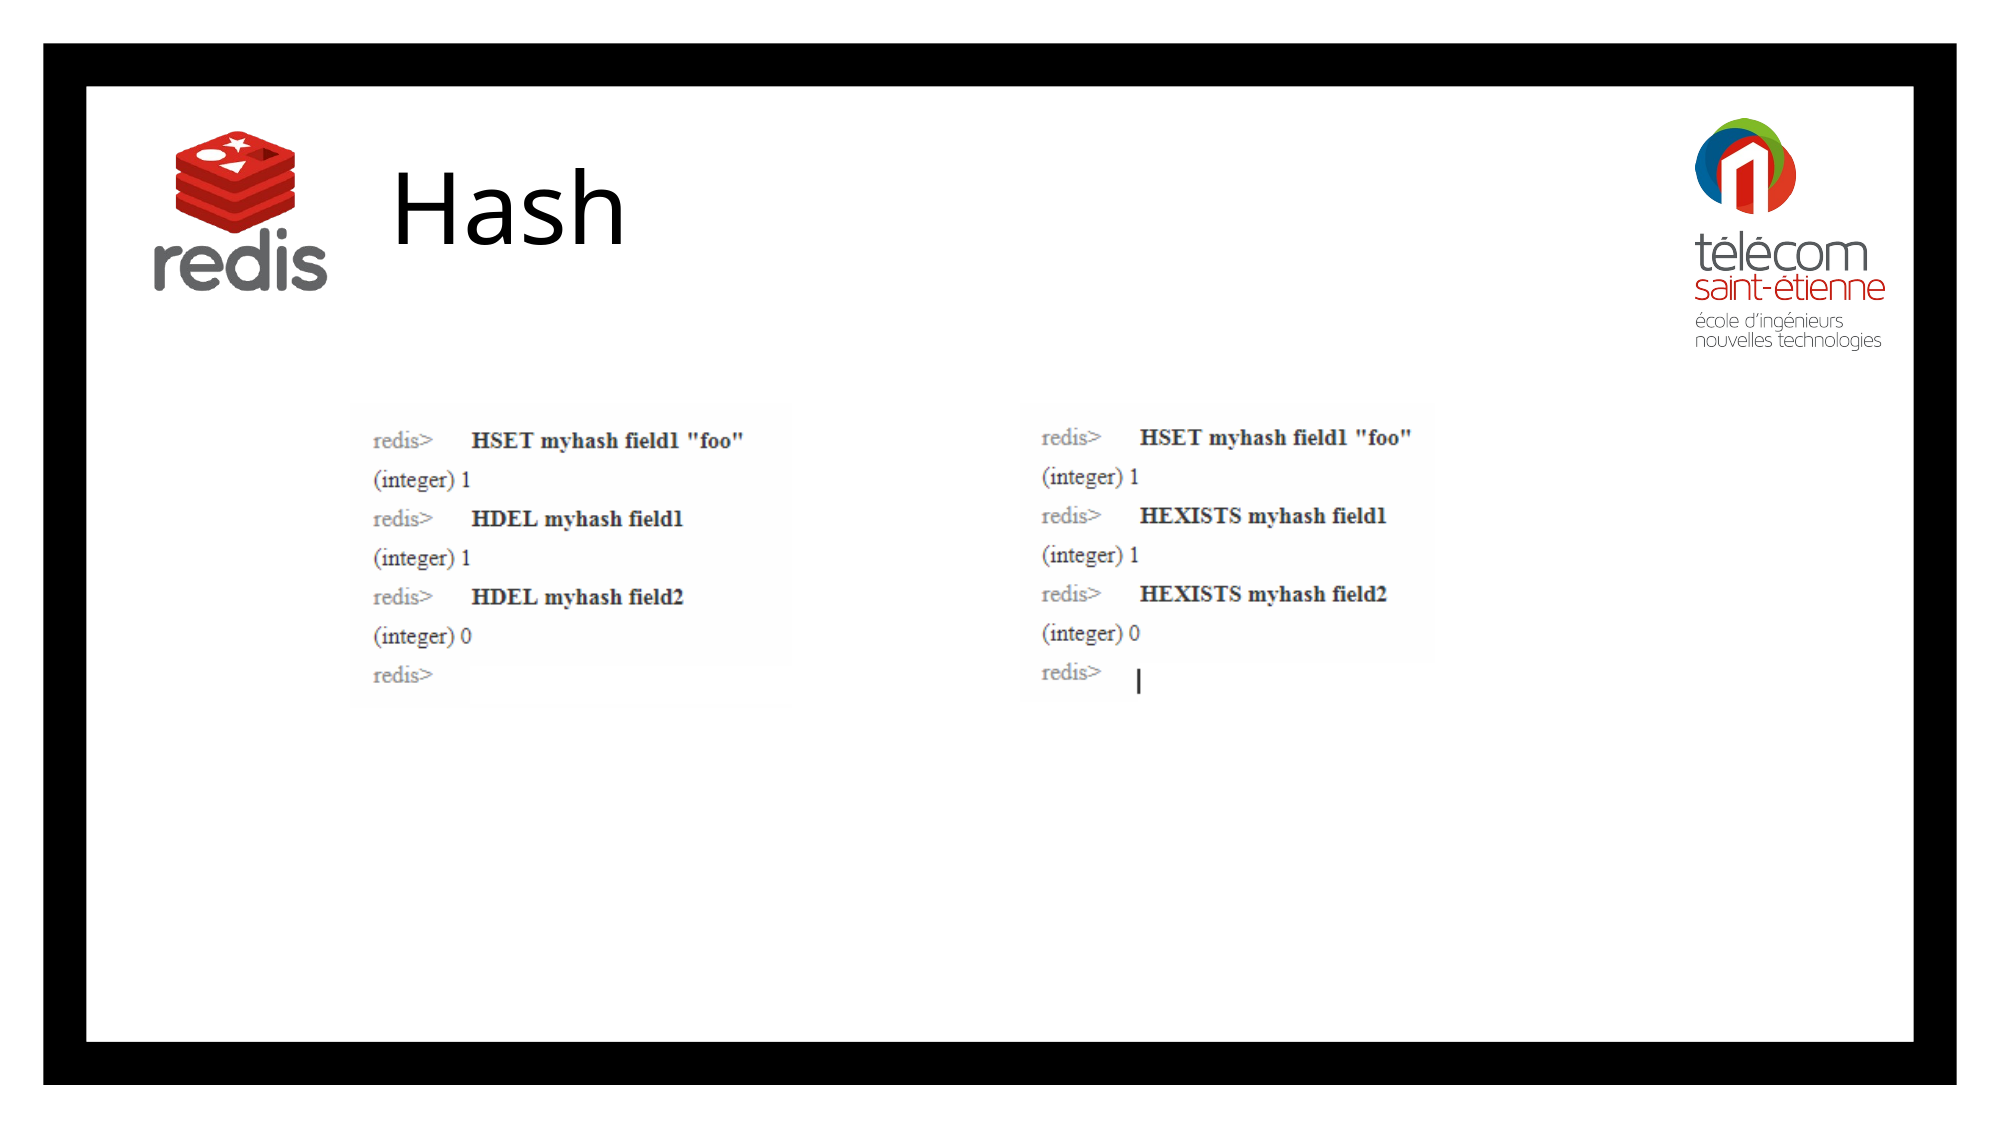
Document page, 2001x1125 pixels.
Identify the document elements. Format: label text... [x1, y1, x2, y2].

picture [1020, 403, 1435, 702]
picture [129, 116, 351, 304]
picture [1695, 118, 1885, 351]
picture [350, 403, 792, 708]
title Hash [369, 138, 1849, 304]
picture [1715, 134, 1730, 138]
